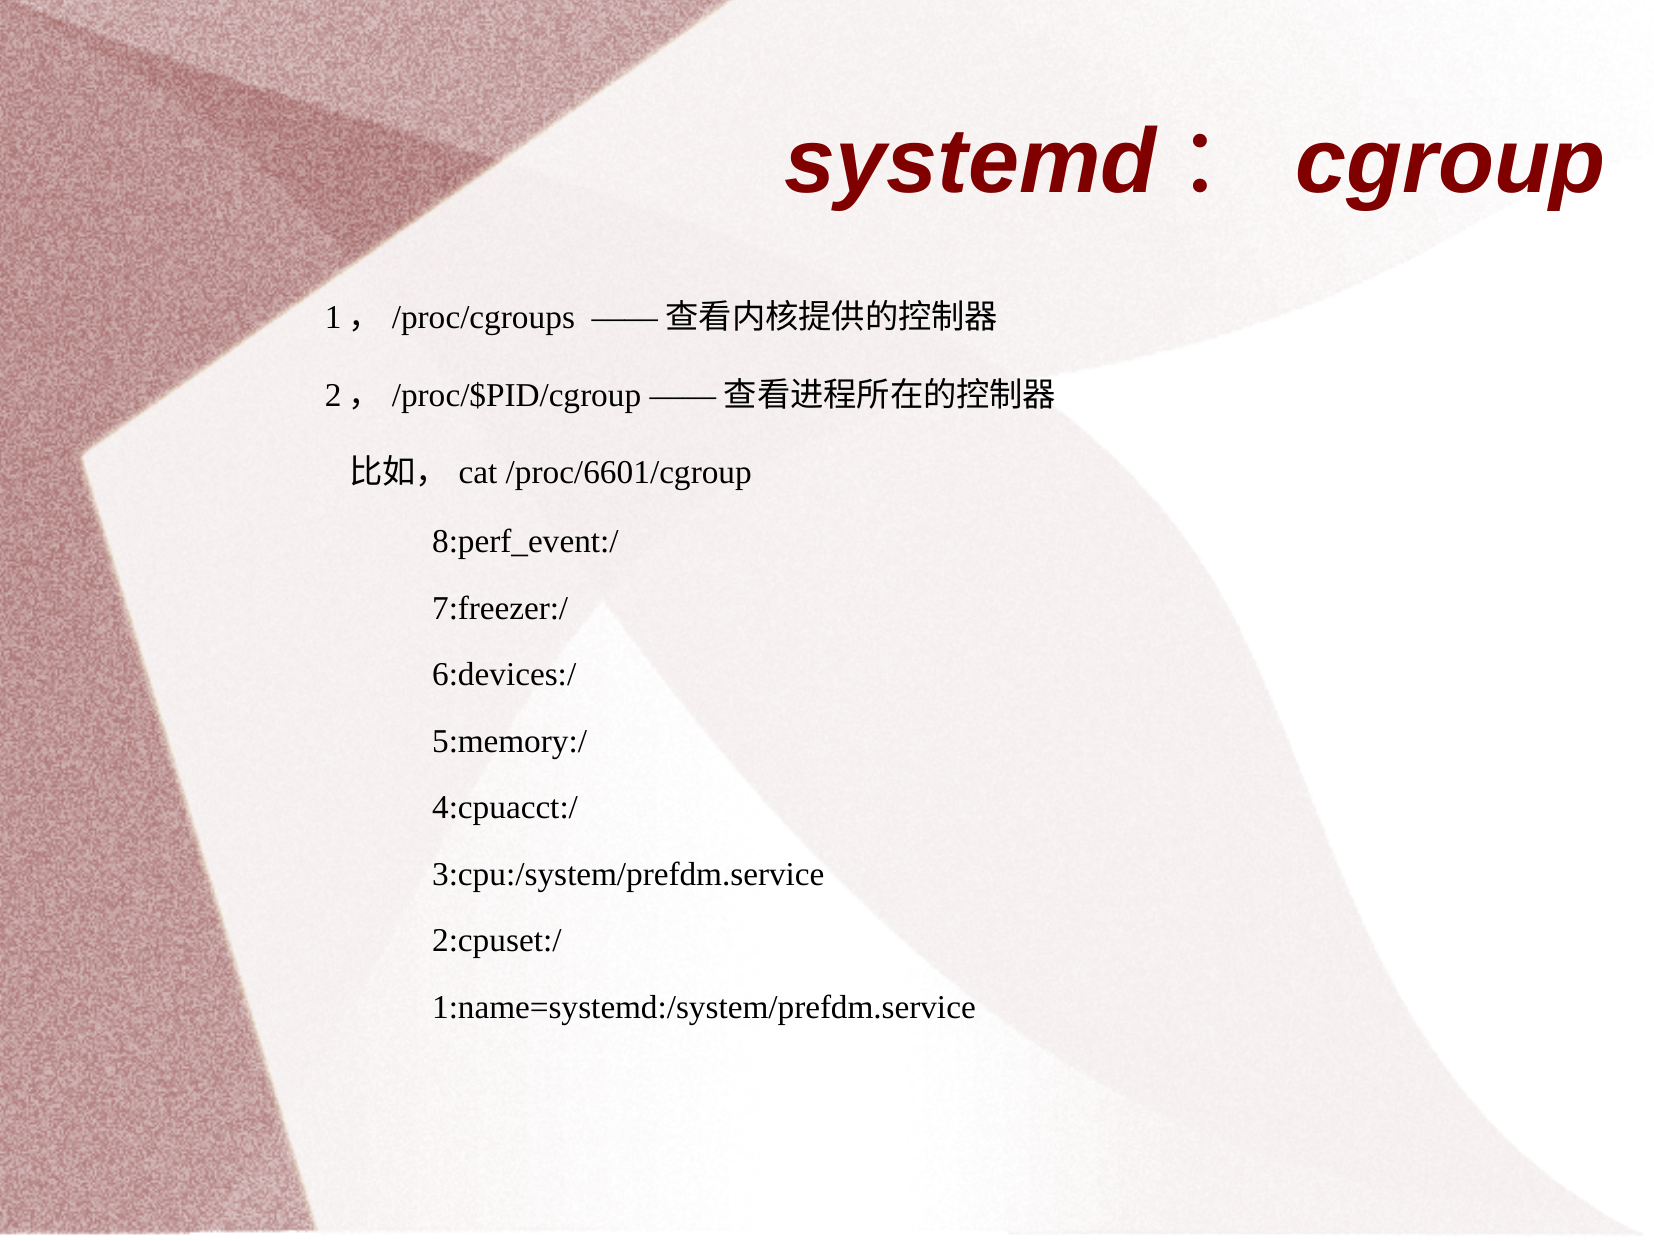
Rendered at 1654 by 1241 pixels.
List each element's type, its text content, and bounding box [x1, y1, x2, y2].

title systemd：cgroup [596, 49, 1607, 257]
list 1，/proc/cgroups ——查看内核提供的控制器 2，/proc/$PID/cgroup ——查看进程所在的控制器 比如，cat /proc/6601/cgroup 8:perf_event:/ 7:freezer:/ 6:devices:/ 5:memory:/ 4:cpuacct:/ 3:cpu:/system/prefdm.service 2:cpuset:/ 1:name=systemd:/system/prefdm.service [324, 290, 1601, 1017]
picture [0, 0, 1654, 1241]
